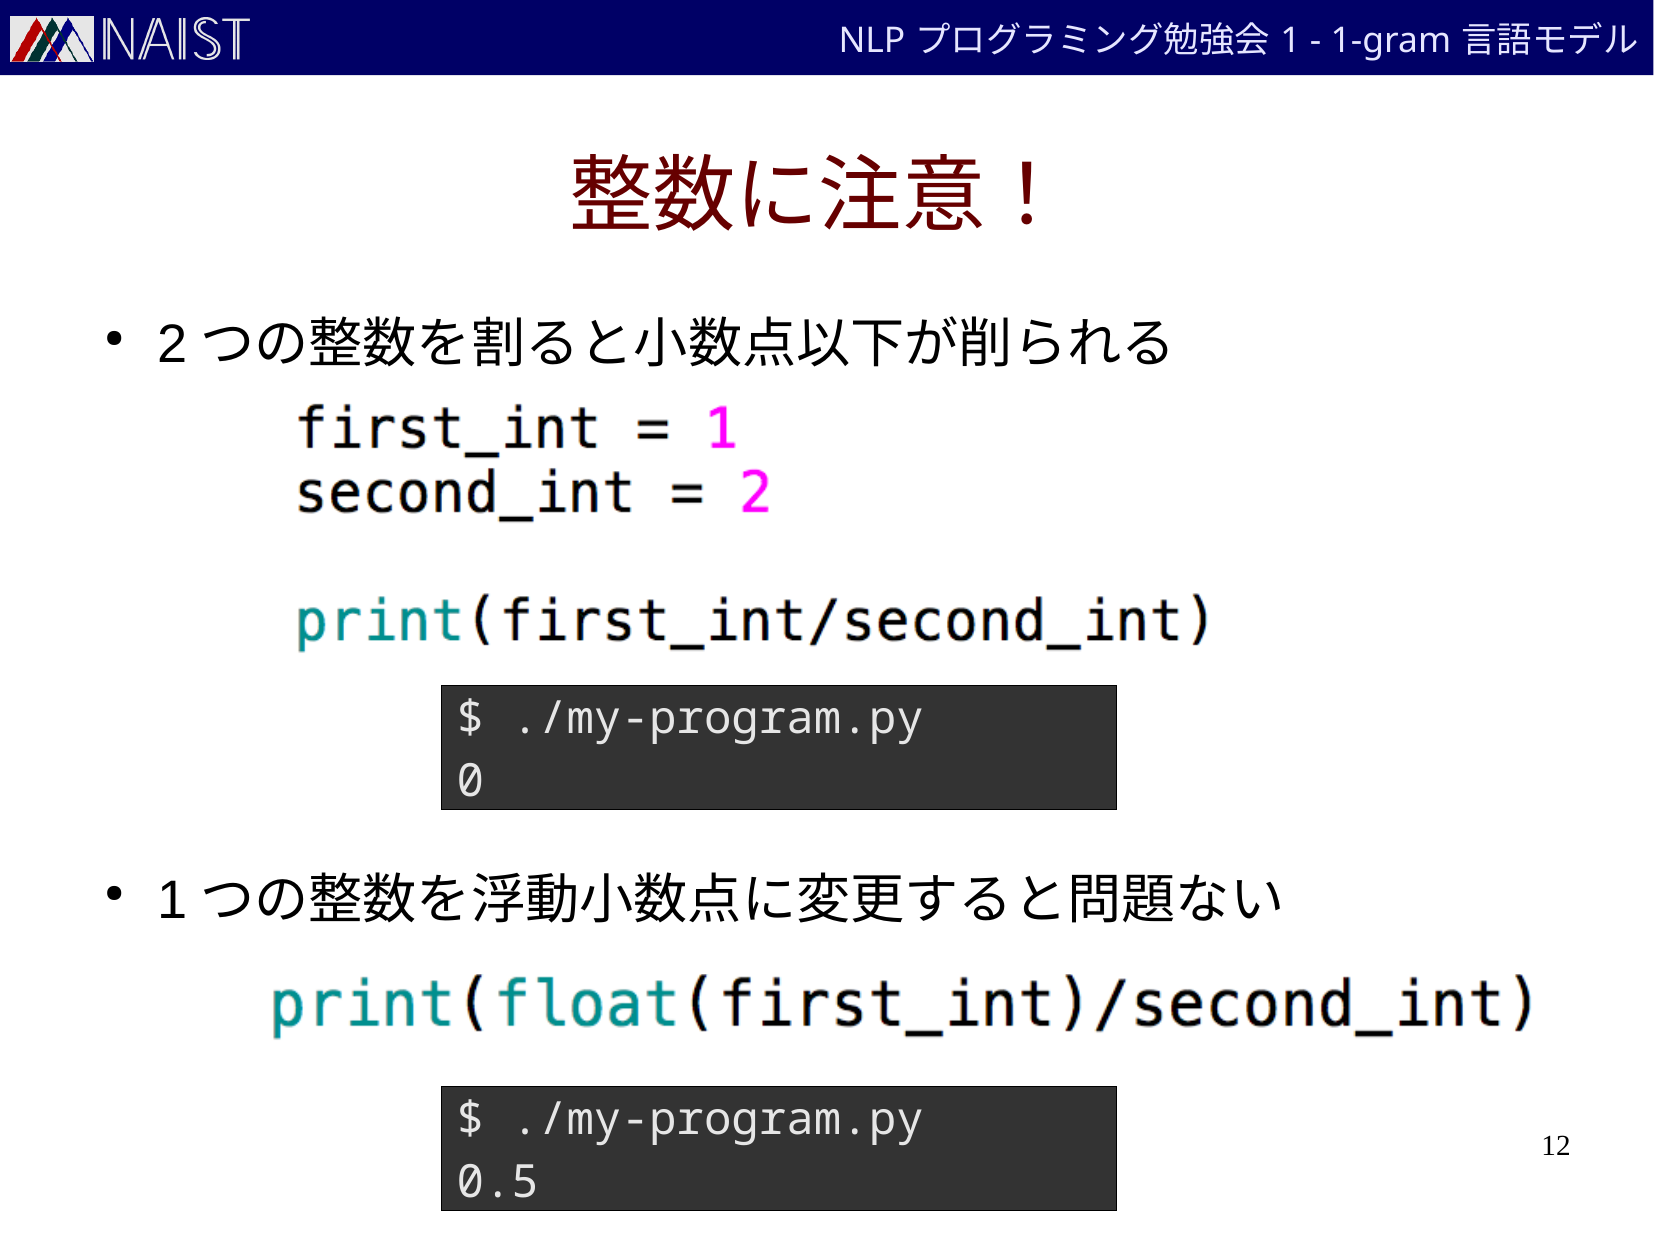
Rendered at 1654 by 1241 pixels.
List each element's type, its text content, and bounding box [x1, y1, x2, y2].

picture [10, 16, 94, 62]
text_box $ ./my-program.py 0 [441, 685, 1117, 810]
picture [102, 17, 251, 60]
title 整数に注意！ [75, 92, 1564, 285]
list 2つの整数を割ると小数点以下が削られる [86, 300, 1576, 376]
picture [288, 395, 1226, 664]
picture [262, 974, 1538, 1047]
text_box $ ./my-program.py 0.5 [441, 1086, 1117, 1211]
list 1つの整数を浮動小数点に変更すると問題ない [86, 855, 1576, 931]
